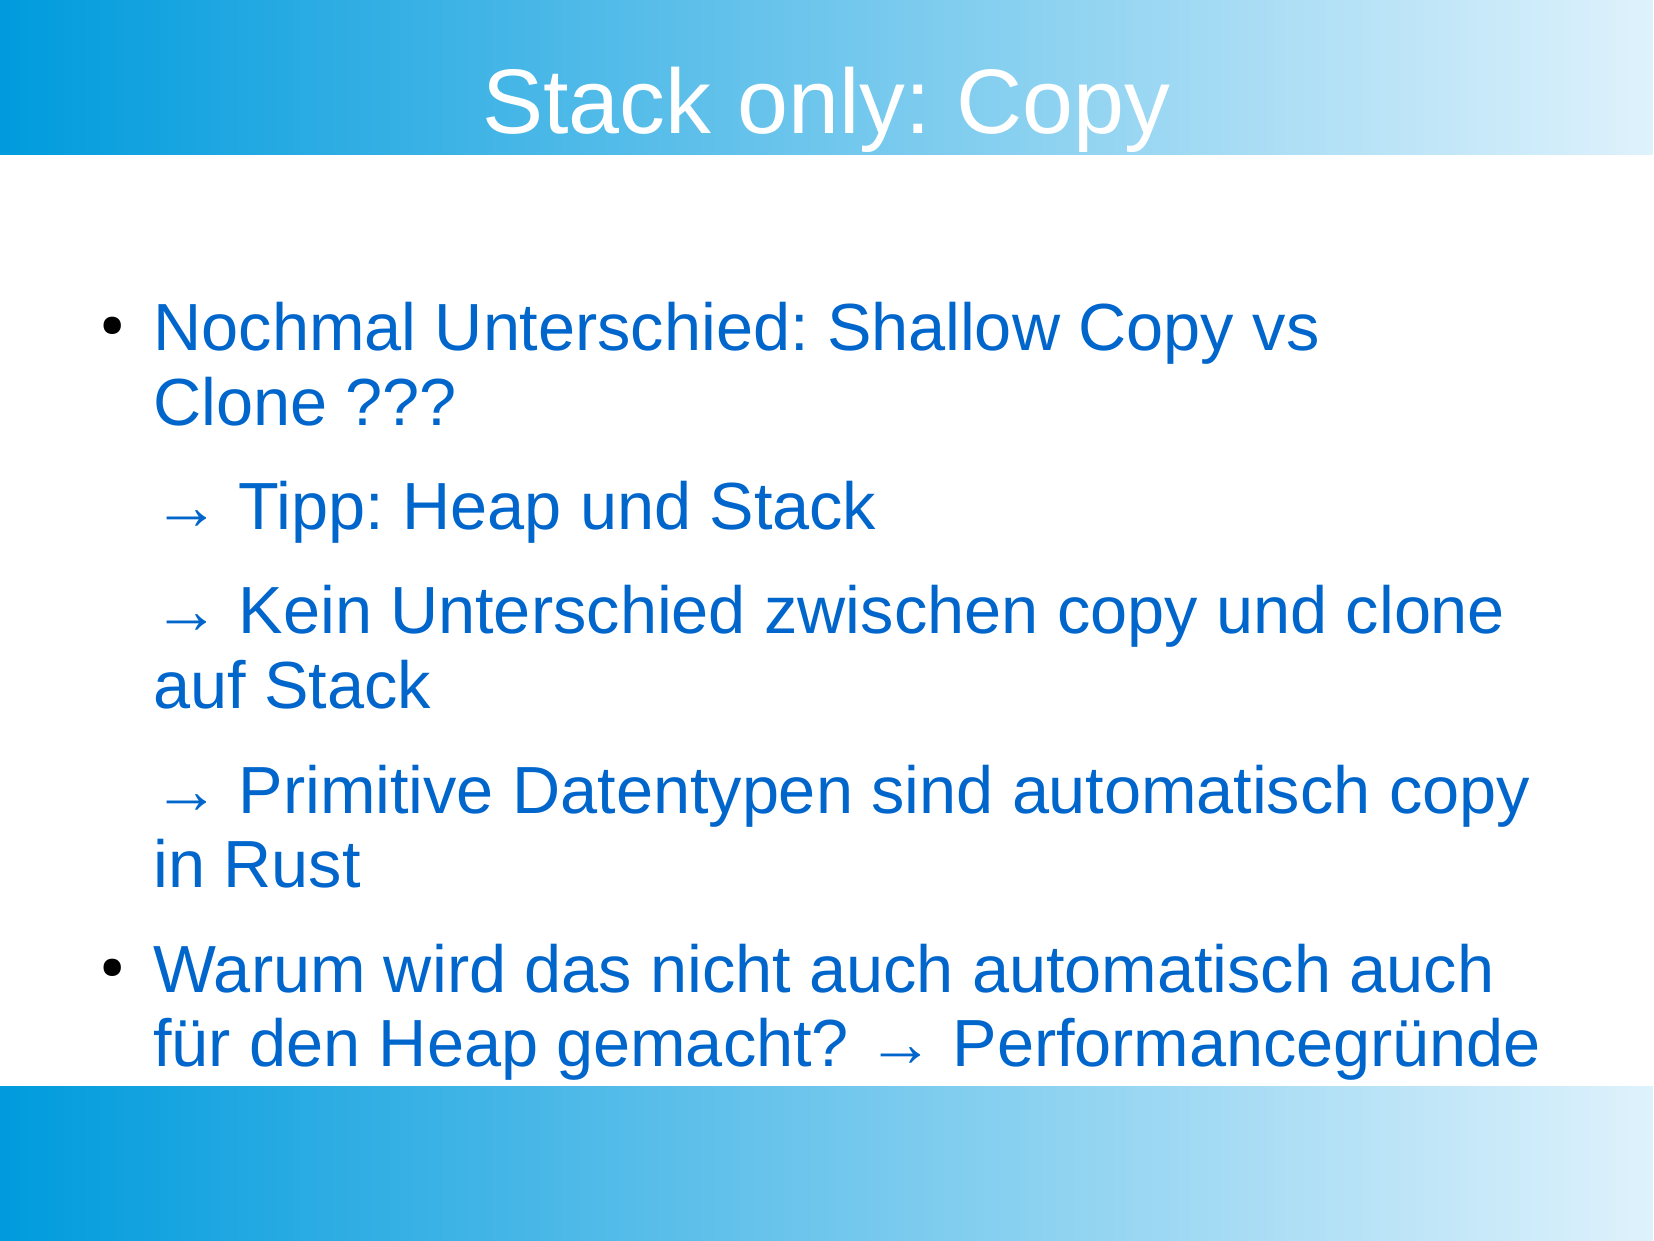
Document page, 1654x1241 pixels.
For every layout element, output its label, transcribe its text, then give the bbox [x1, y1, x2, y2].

list Nochmal Unterschied: Shallow Copy vs Clone ??? → Tipp: Heap und Stack → Kein Unterschied zwischen copy und clone auf Stack → Primitive Datentypen sind automatisch copy in Rust Warum wird das nicht auch automatisch auch für den Heap gemacht? → Performancegründe [82, 290, 1571, 1010]
title Stack only: Copy [82, 49, 1571, 155]
